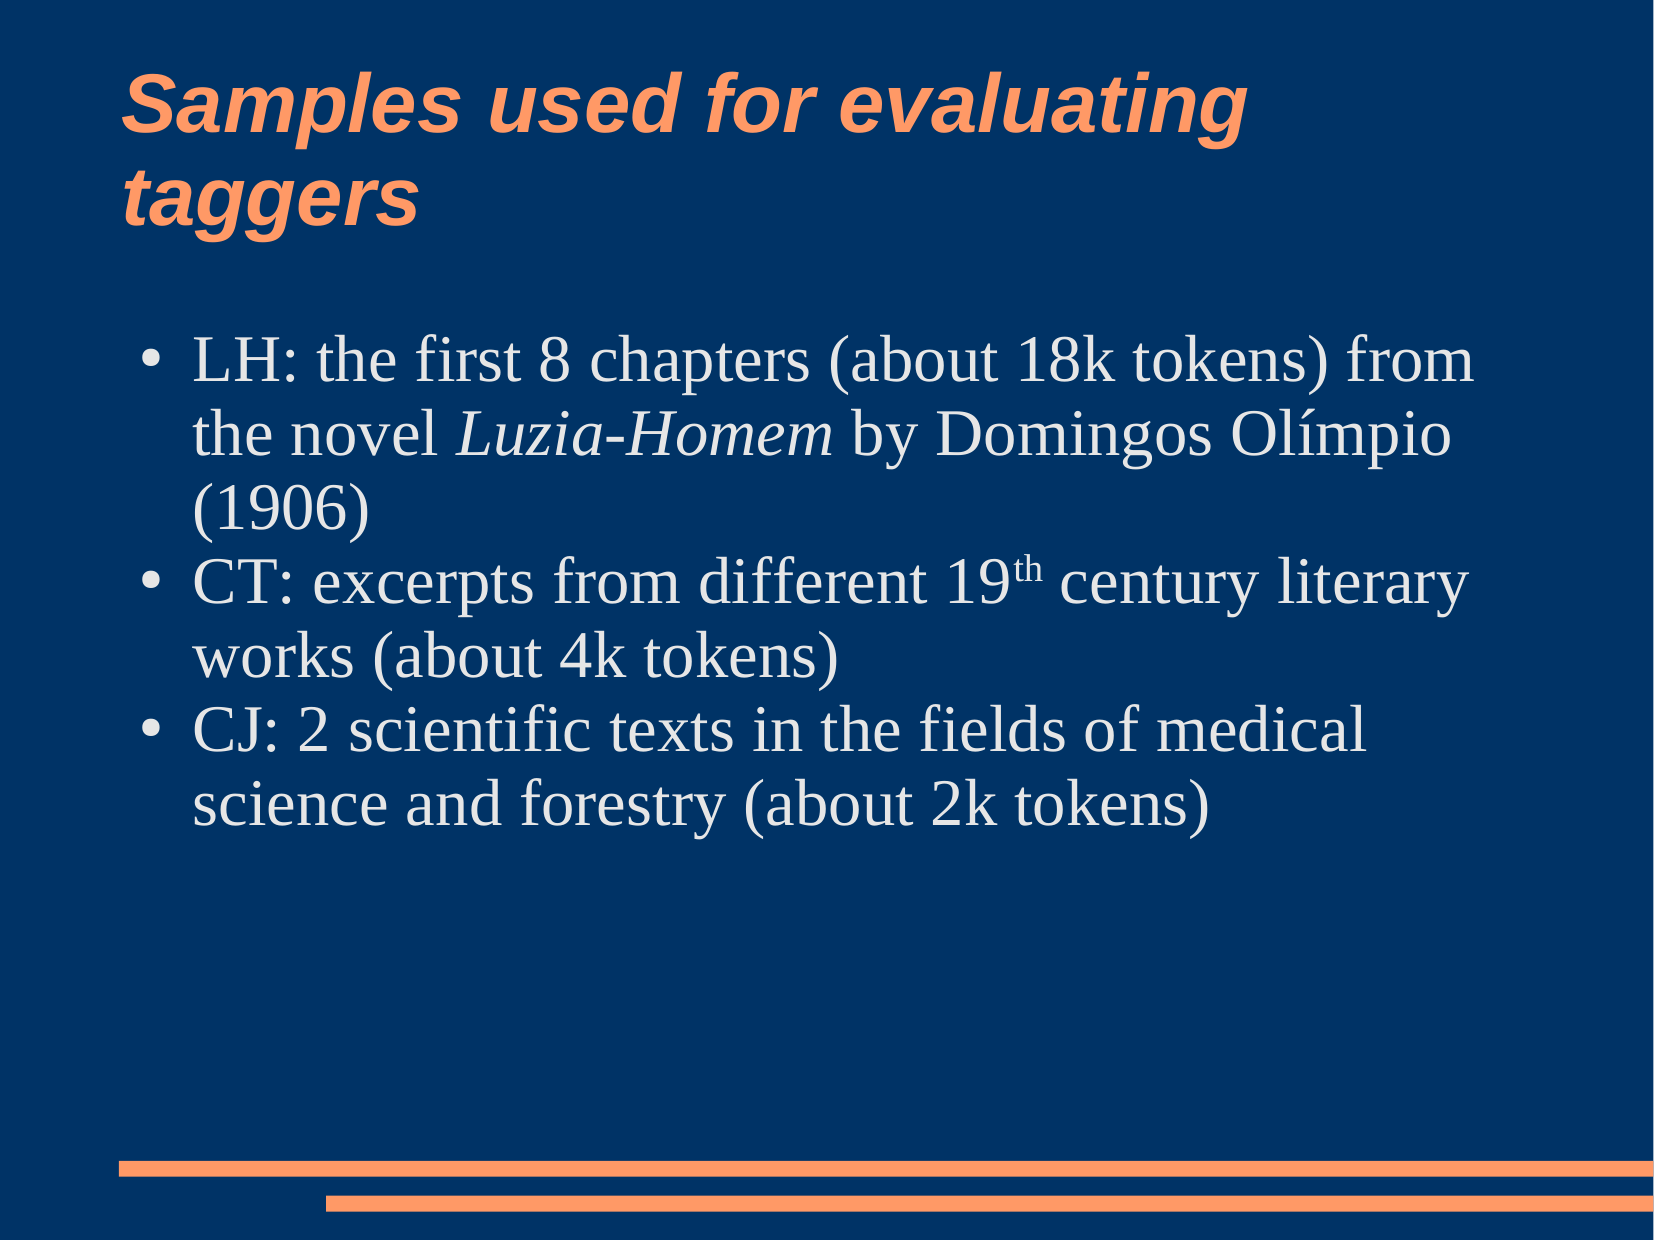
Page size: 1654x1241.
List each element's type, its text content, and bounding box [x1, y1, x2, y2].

title Samples used for evaluating taggers [121, 46, 1534, 254]
list LH: the first 8 chapters (about 18k tokens) from the novel Luzia-Homem by Domingos Olímpio (1906) CT: excerpts from different 19th century literary works (about 4k tokens) CJ: 2 scientific texts in the fields of medical science and forestry (about 2k tokens) [121, 322, 1561, 1132]
